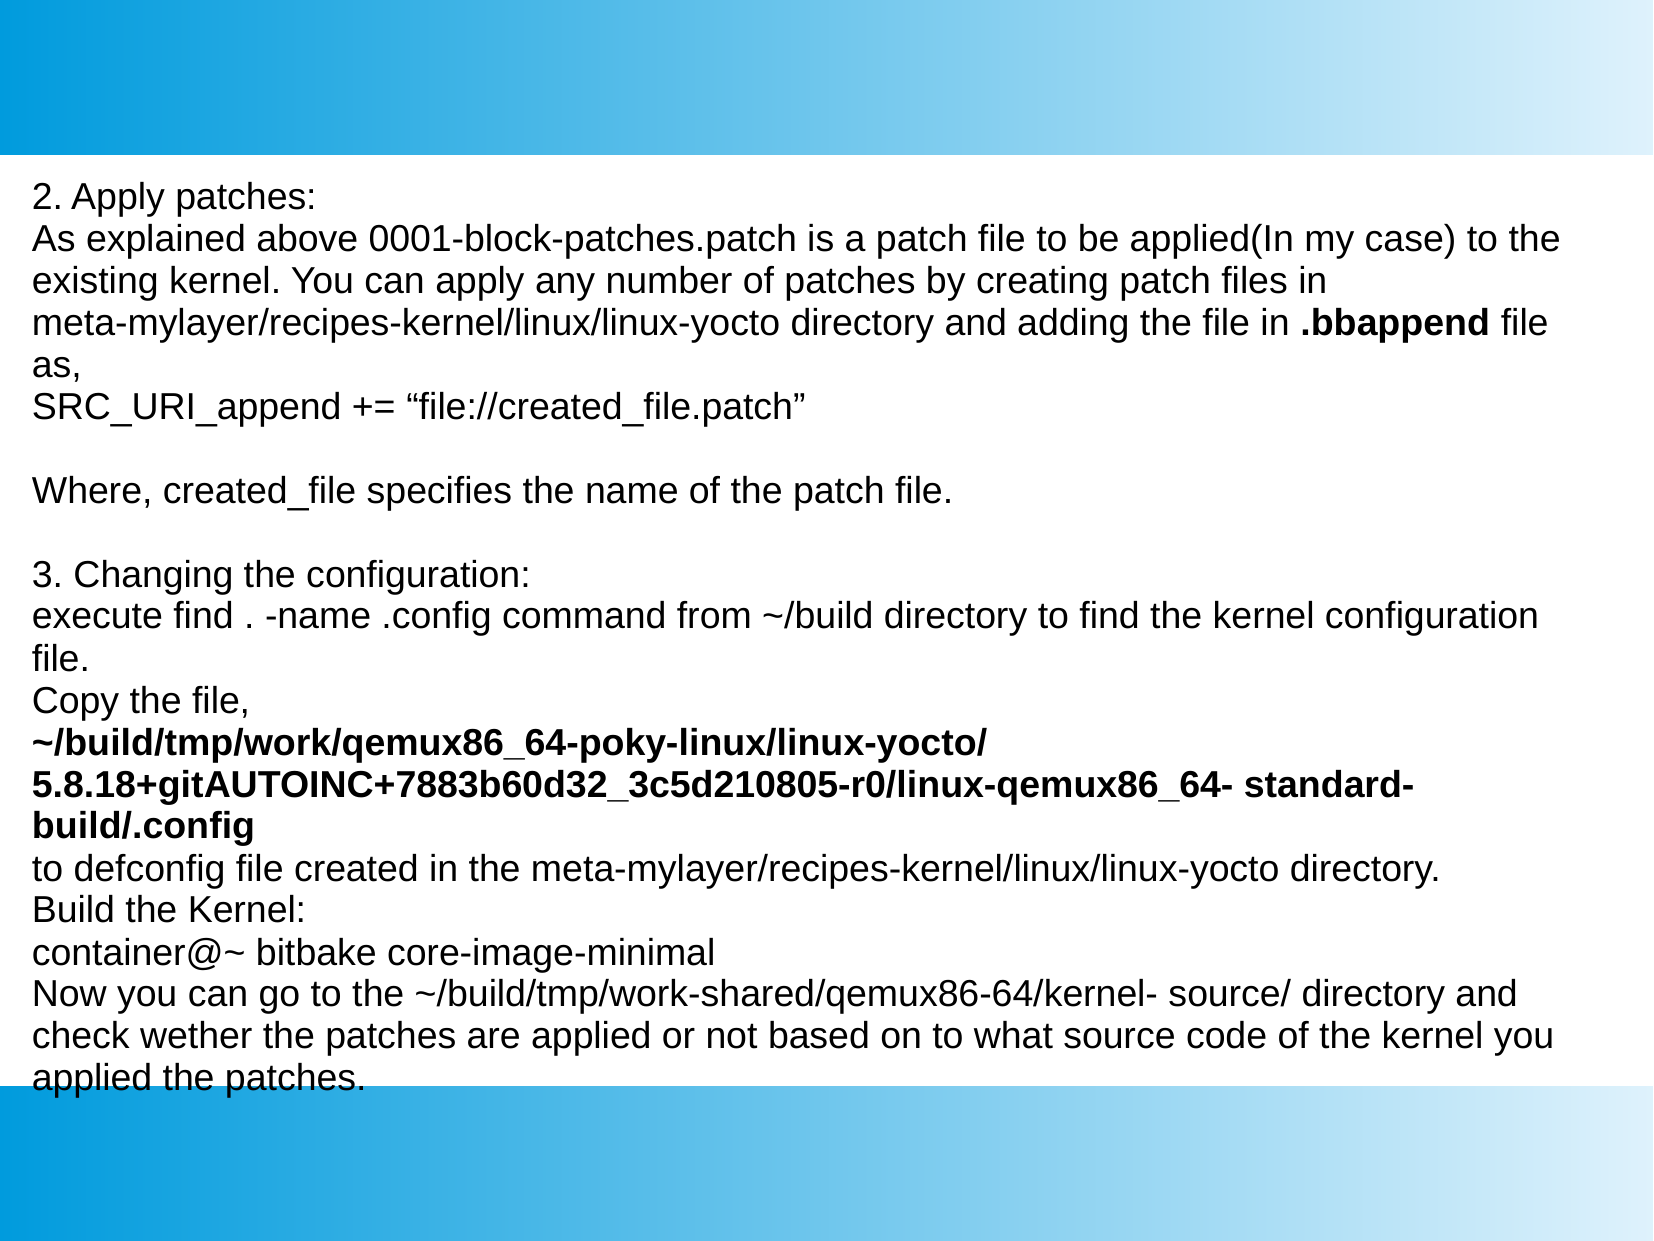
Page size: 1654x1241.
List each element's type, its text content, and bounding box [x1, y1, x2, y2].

text_box 2. Apply patches: As explained above 0001-block-patches.patch is a patch file to be applied(In my case) to the existing kernel. You can apply any number of patches by creating patch files in meta-mylayer/recipes-kernel/linux/linux-yocto directory and adding the file in .bbappend file as, SRC_URI_append += “file://created_file.patch” Where, created_file specifies the name of the patch file. 3. Changing the configuration: execute find . -name .config command from ~/build directory to find the kernel configuration file. Copy the file, ~/build/tmp/work/qemux86_64-poky-linux/linux-yocto/ 5.8.18+gitAUTOINC+7883b60d32_3c5d210805-r0/linux-qemux86_64- standard-build/.config to defconfig file created in the meta-mylayer/recipes-kernel/linux/linux-yocto directory. Build the Kernel: container@~ bitbake core-image-minimal Now you can go to the ~/build/tmp/work-shared/qemux86-64/kernel- source/ directory and check wether the patches are applied or not based on to what source code of the kernel you applied the patches. [17, 167, 1587, 1107]
